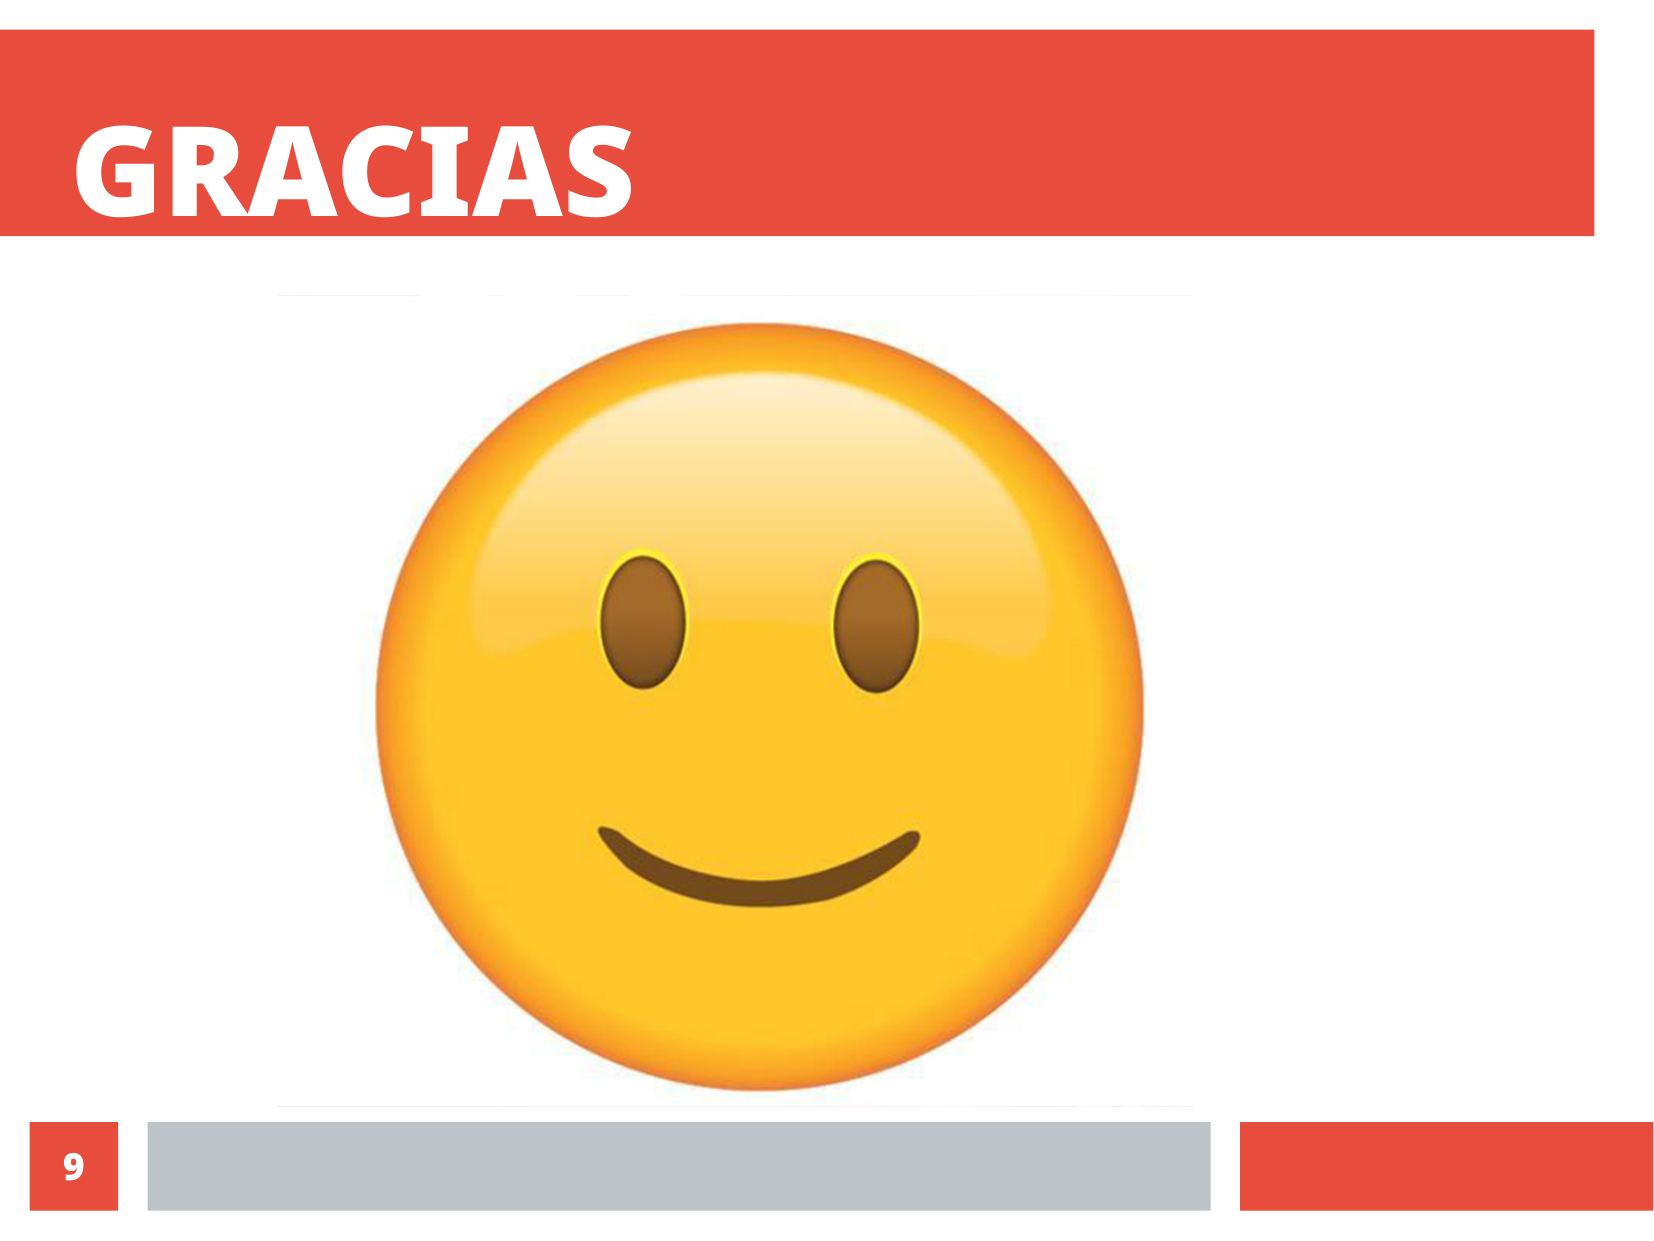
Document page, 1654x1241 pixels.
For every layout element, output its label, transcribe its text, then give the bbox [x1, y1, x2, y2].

title GRACIAS [70, 82, 1607, 231]
picture [277, 295, 1193, 1107]
